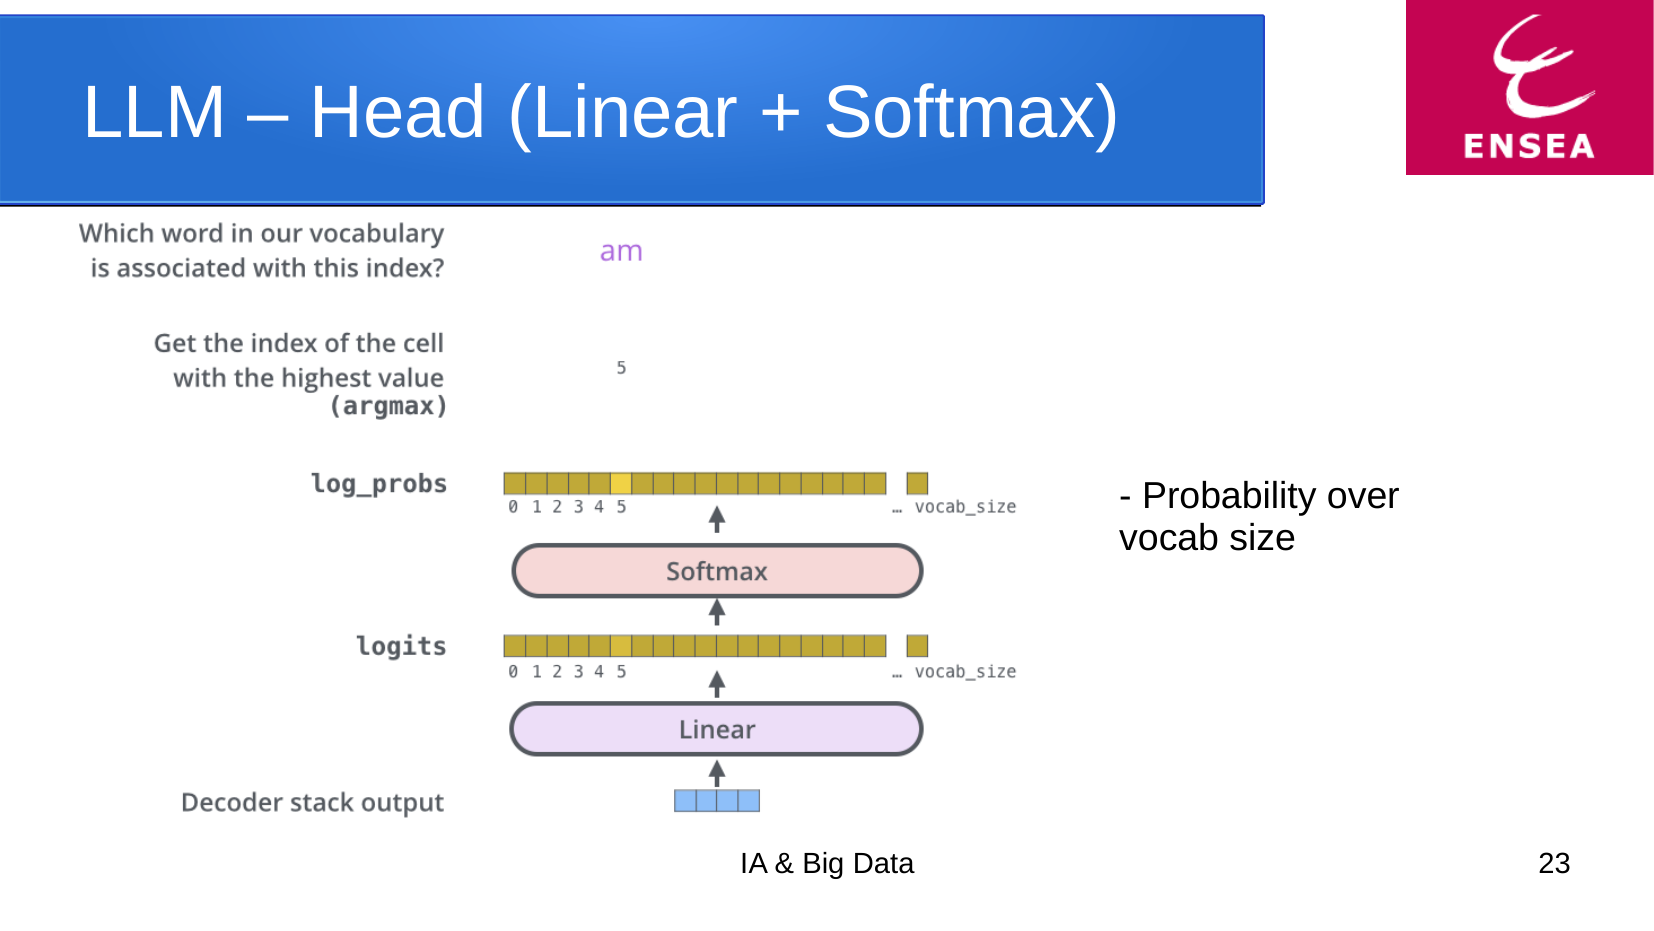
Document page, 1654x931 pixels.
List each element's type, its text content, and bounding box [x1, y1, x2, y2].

picture [1406, 0, 1654, 175]
title LLM – Head (Linear + Softmax) [82, 35, 1235, 189]
picture [34, 211, 1075, 839]
text_box - Probability over vocab size [1104, 467, 1518, 585]
